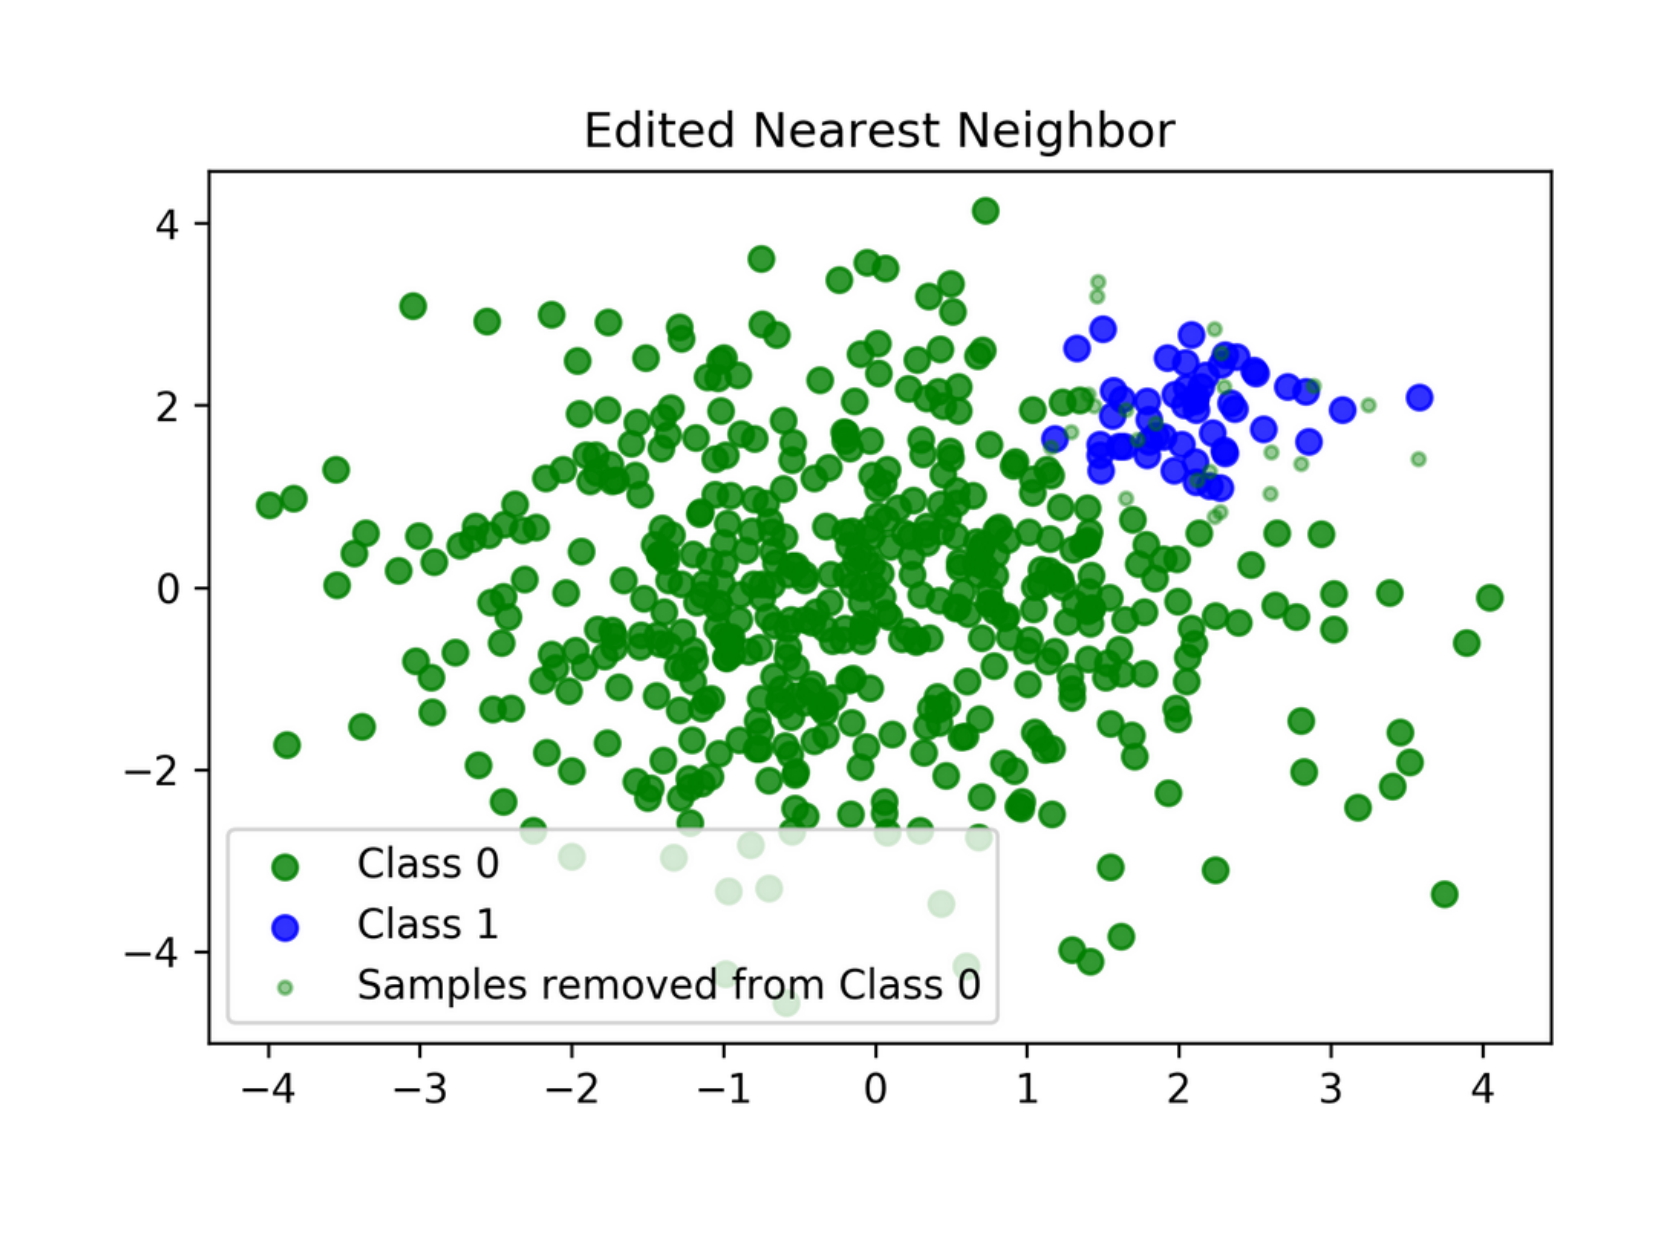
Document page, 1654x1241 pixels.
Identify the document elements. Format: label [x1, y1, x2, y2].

picture [42, 74, 1606, 1136]
